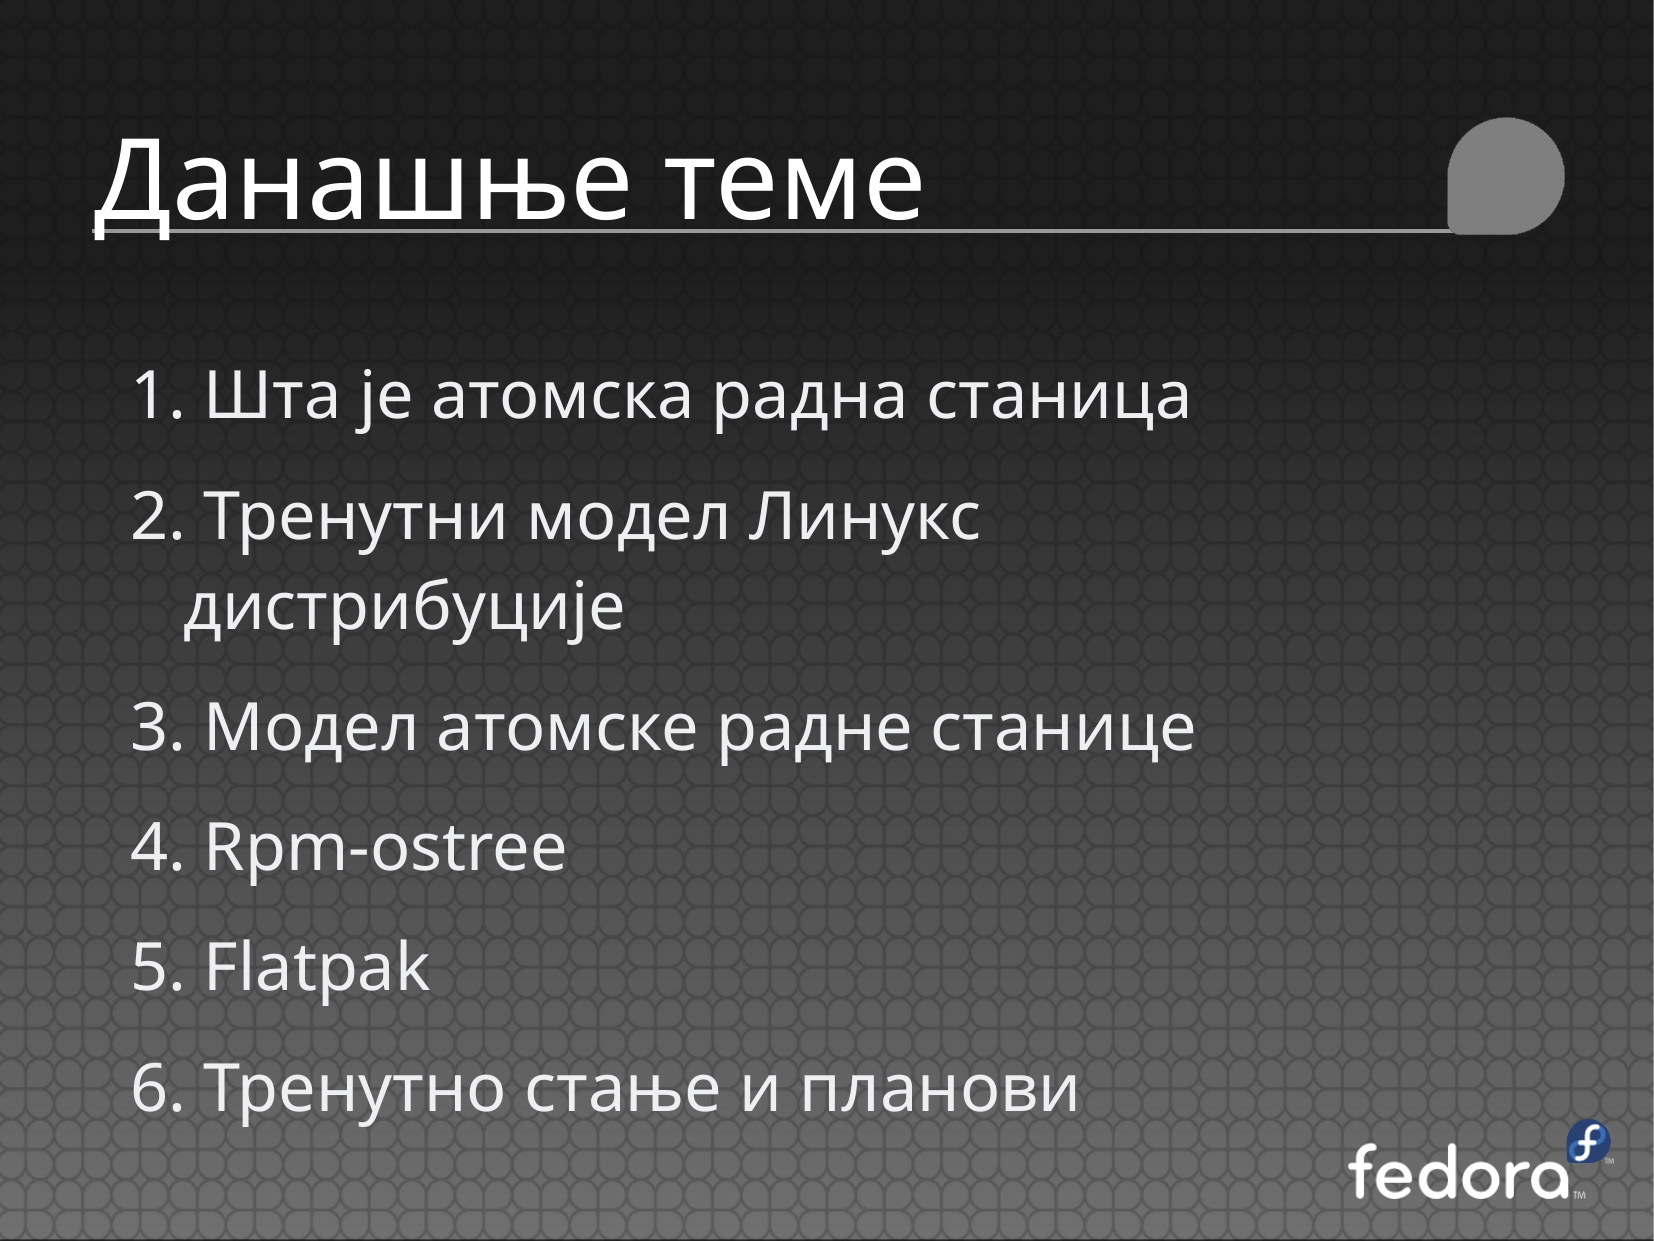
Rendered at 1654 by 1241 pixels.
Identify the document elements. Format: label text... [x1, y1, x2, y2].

picture [0, 0, 1654, 1241]
title Данашње теме [94, 100, 1426, 251]
list Шта је атомска радна станица Тренутни модел Линукс дистрибуције Модел атомске радне станице Rpm-ostree Flatpak Тренутно стање и планови [112, 227, 1501, 1163]
